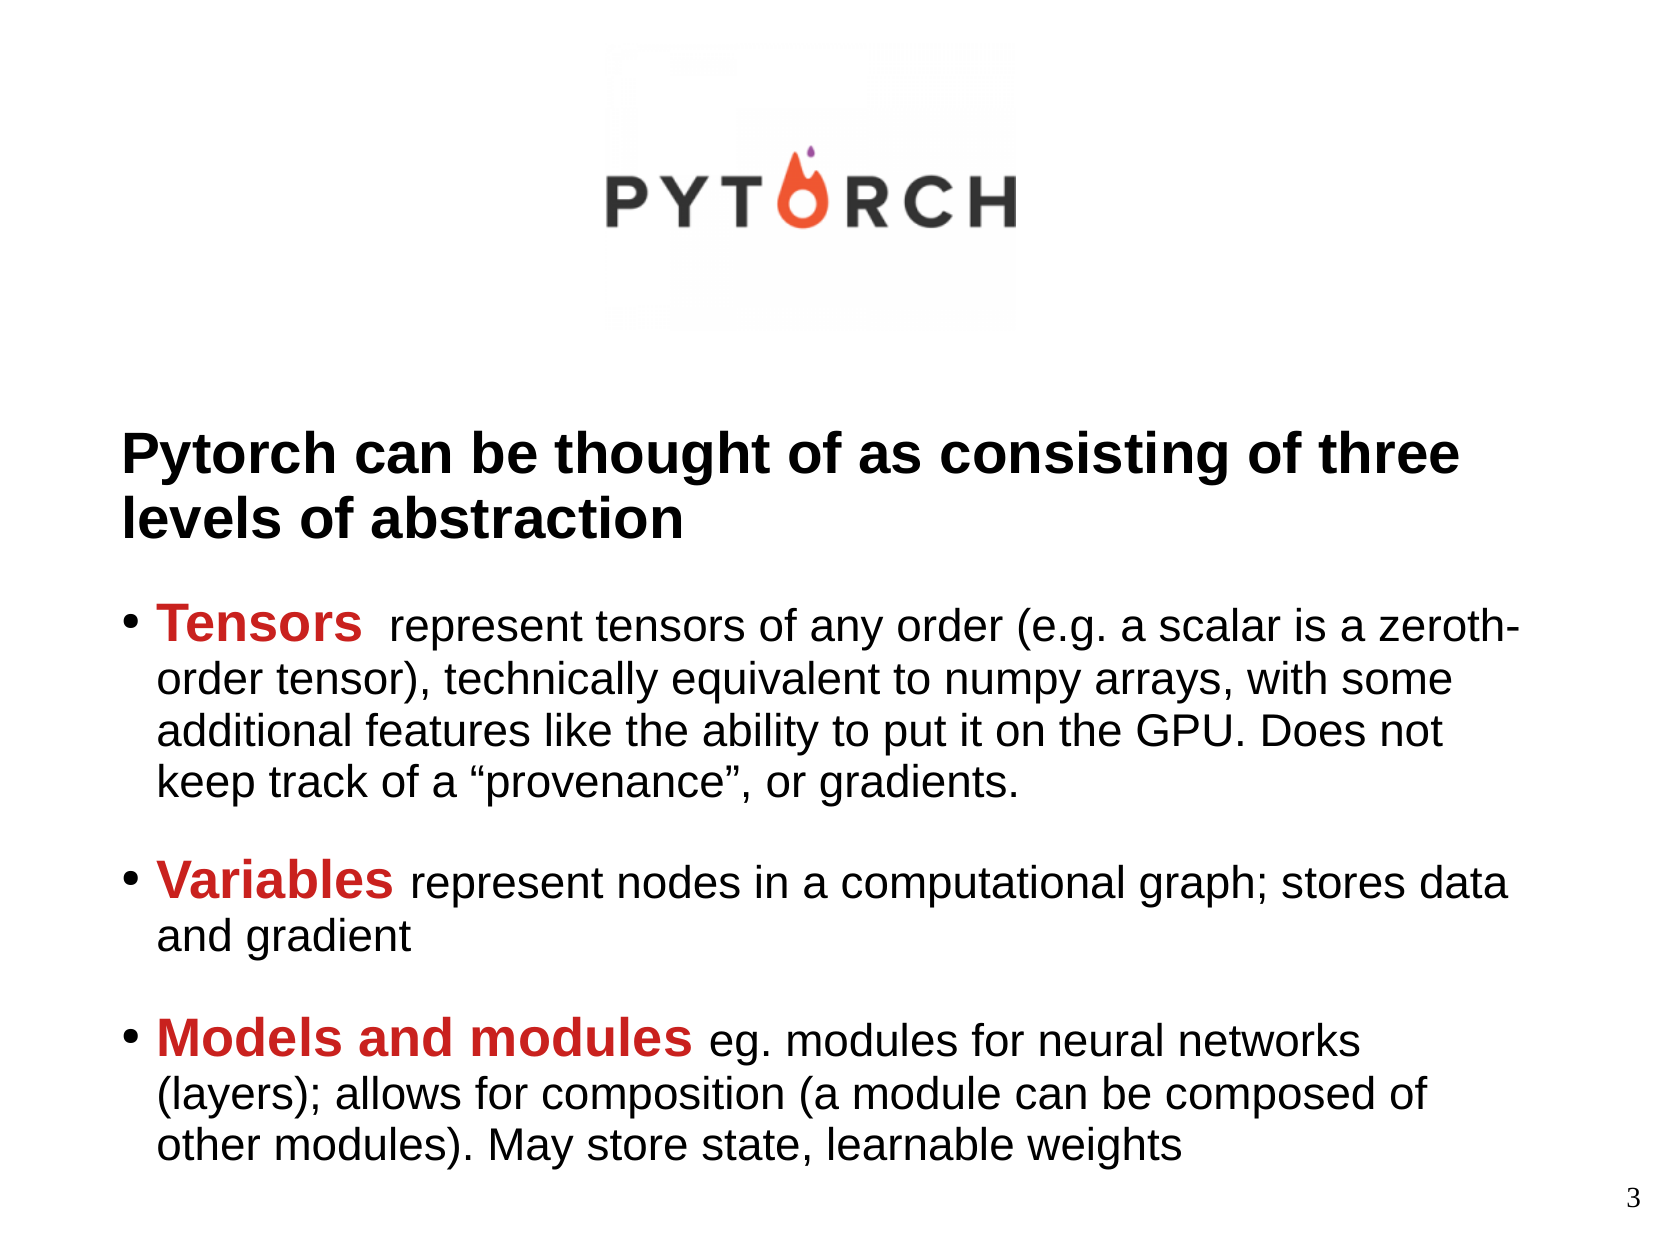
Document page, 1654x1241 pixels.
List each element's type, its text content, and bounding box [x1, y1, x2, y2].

picture [605, 43, 1016, 331]
text_box Pytorch can be thought of as consisting of three levels of abstraction Tensors represent tensors of any order (e.g. a scalar is a zeroth-order tensor), technically equivalent to numpy arrays, with some additional features like the ability to put it on the GPU. Does not keep track of a “provenance”, or gradients. Variables represent nodes in a computational graph; stores data and gradient Models and modules eg. modules for neural networks (layers); allows for composition (a module can be composed of other modules). May store state, learnable weights [106, 413, 1548, 1178]
text_box <number> [1547, 1181, 1642, 1228]
